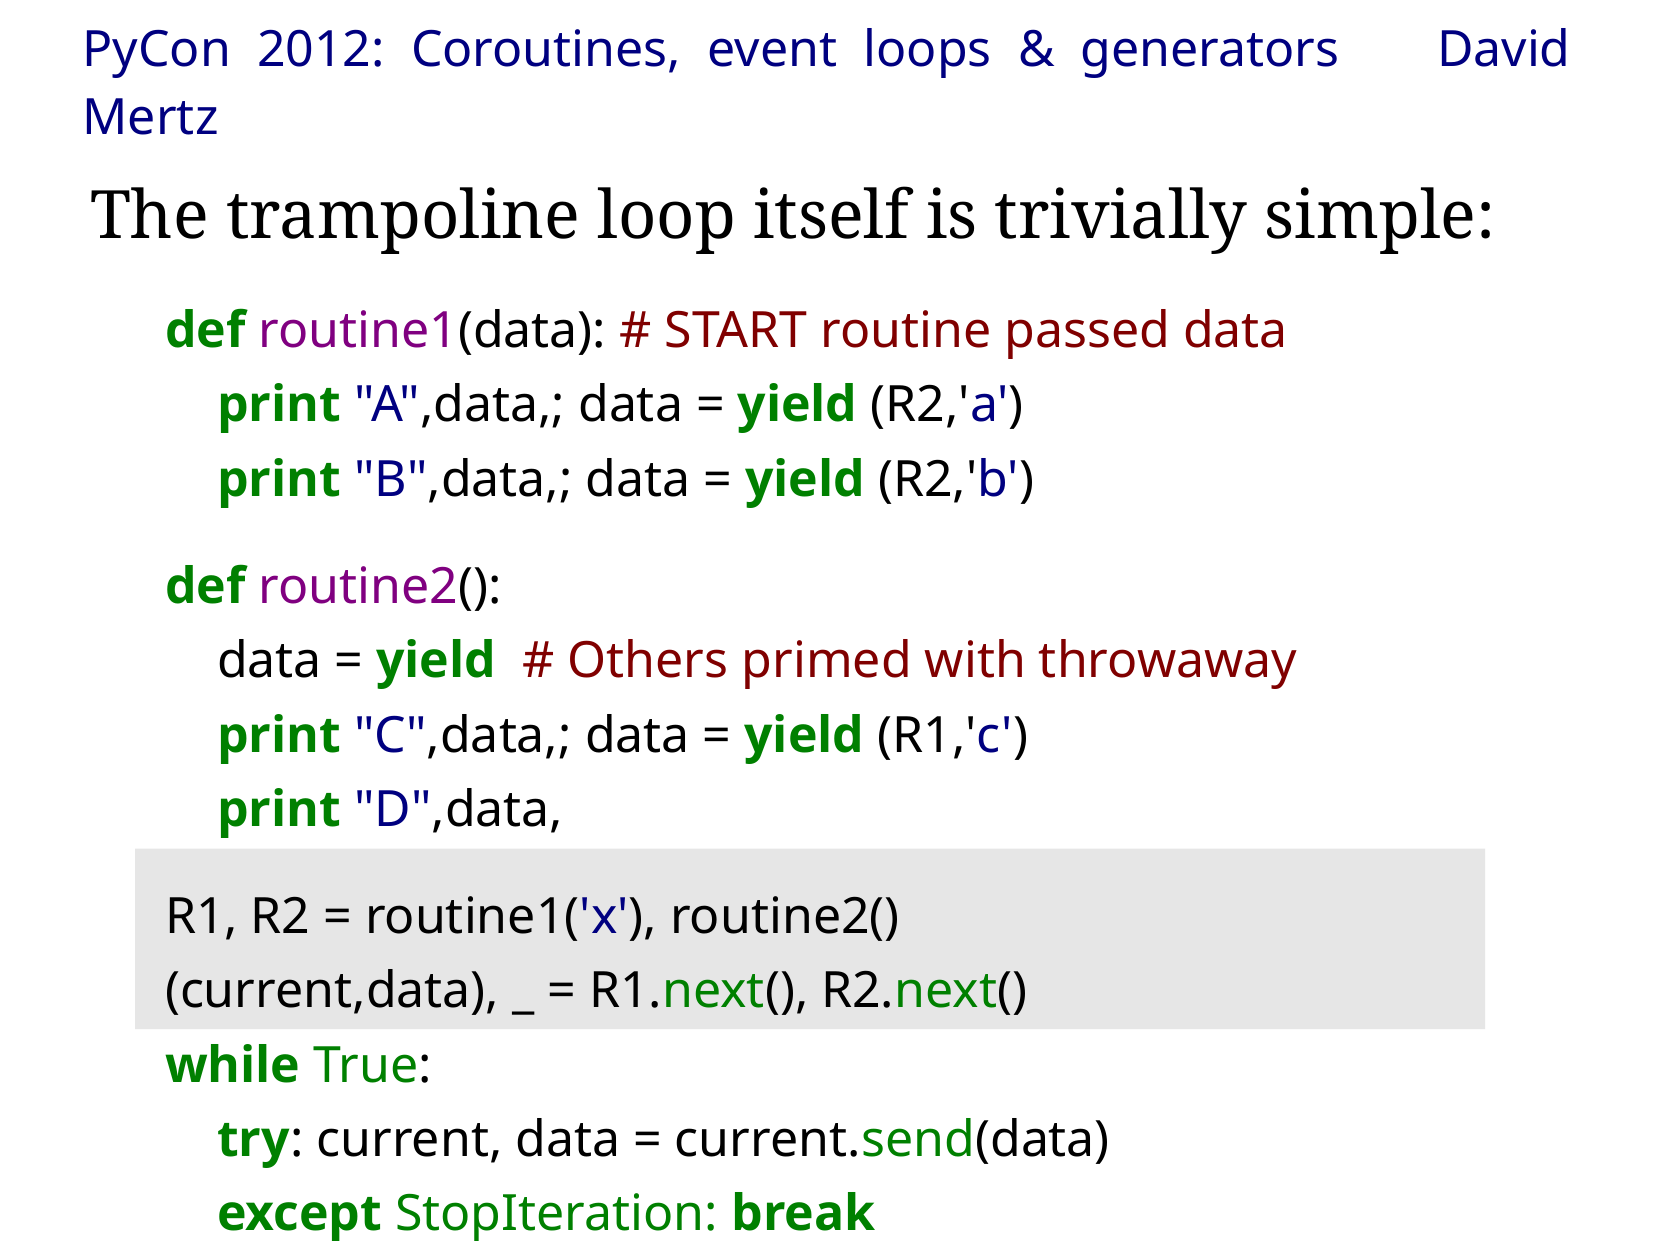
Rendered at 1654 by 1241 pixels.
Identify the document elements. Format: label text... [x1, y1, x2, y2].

list The trampoline loop itself is trivially simple: def routine1(data): # START routine passed data print "A",data,; data = yield (R2,'a') print "B",data,; data = yield (R2,'b') def routine2(): data = yield # Others primed with throwaway print "C",data,; data = yield (R1,'c') print "D",data, R1, R2 = routine1('x'), routine2() (current,data), _ = R1.next(), R2.next() while True: try: current, data = current.send(data) except StopIteration: break # Prints -> A x C a B c D b [90, 167, 1561, 1098]
title PyCon 2012: Coroutines, event loops & generators David Mertz [82, 49, 1571, 113]
